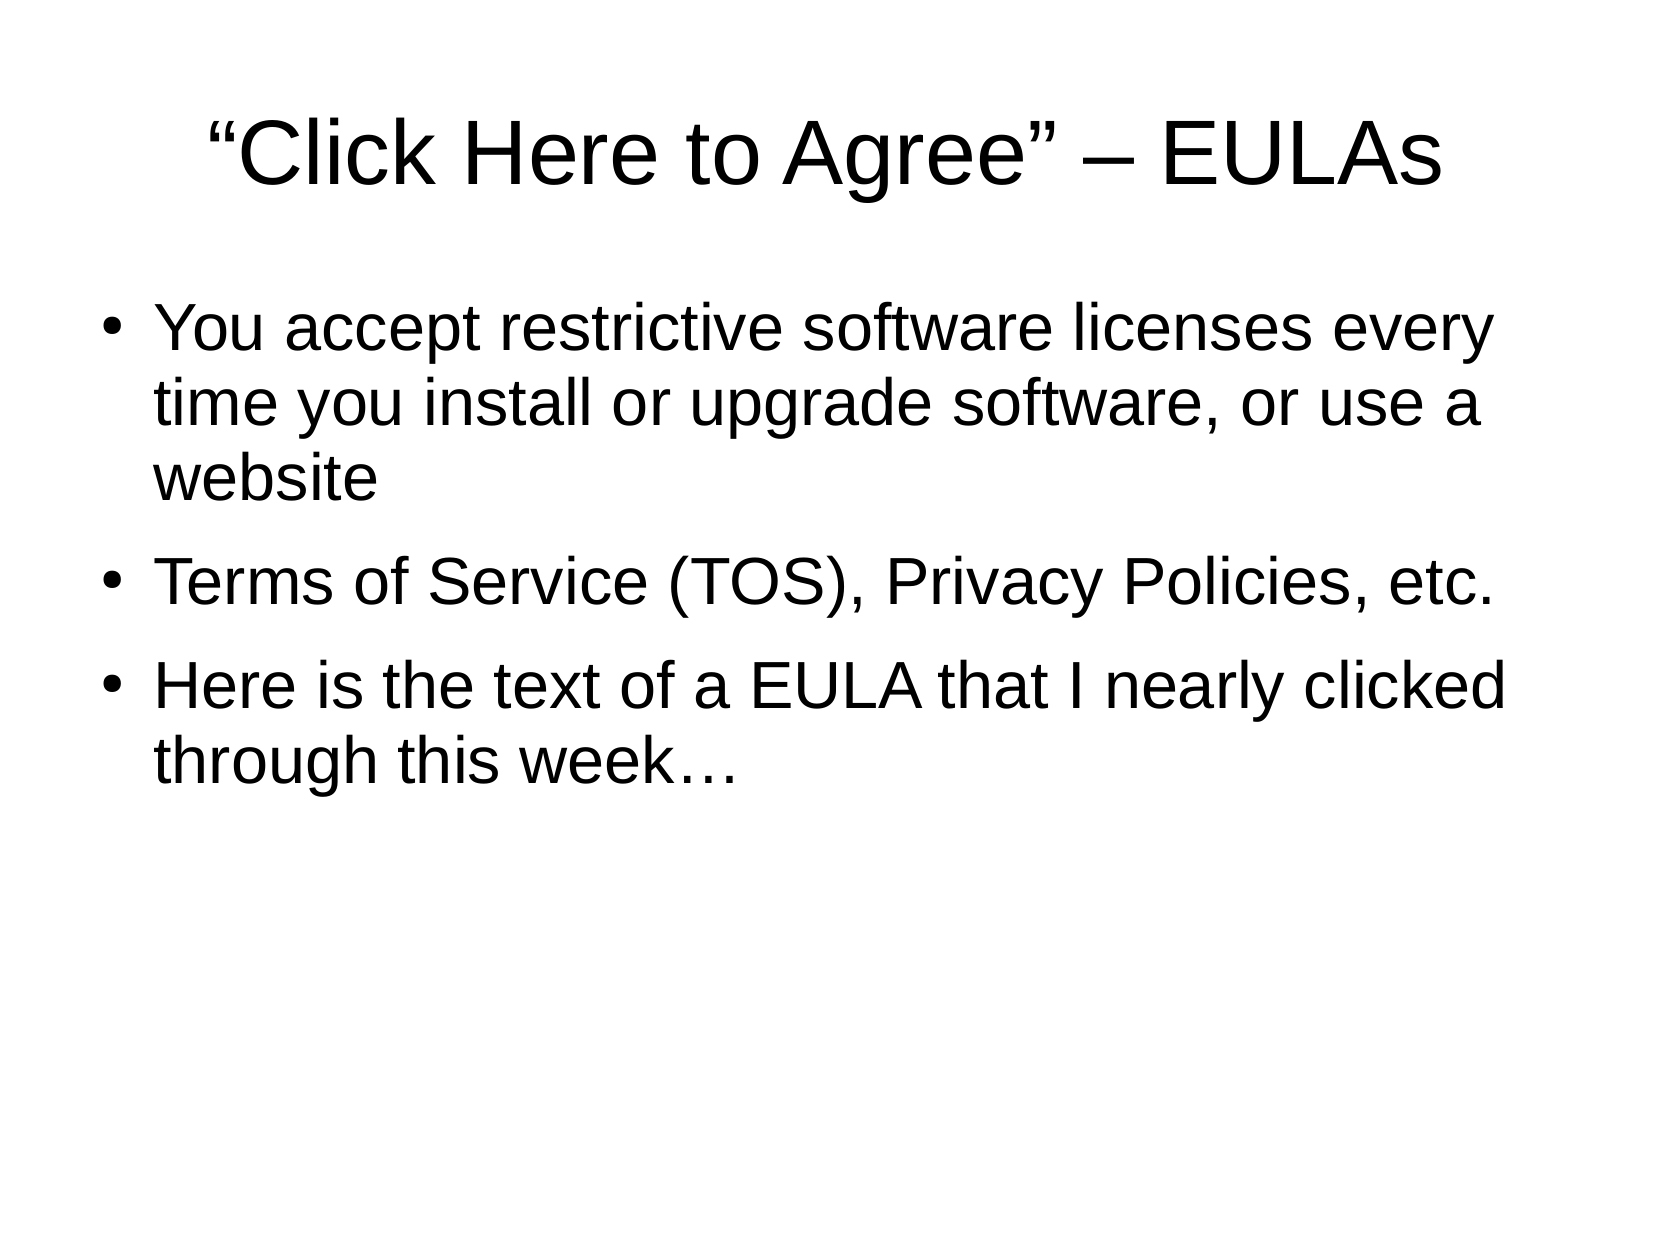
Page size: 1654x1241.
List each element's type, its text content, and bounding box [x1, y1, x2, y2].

title “Click Here to Agree” – EULAs [82, 49, 1571, 257]
list You accept restrictive software licenses every time you install or upgrade software, or use a website Terms of Service (TOS), Privacy Policies, etc. Here is the text of a EULA that I nearly clicked through this week… [82, 290, 1571, 1010]
